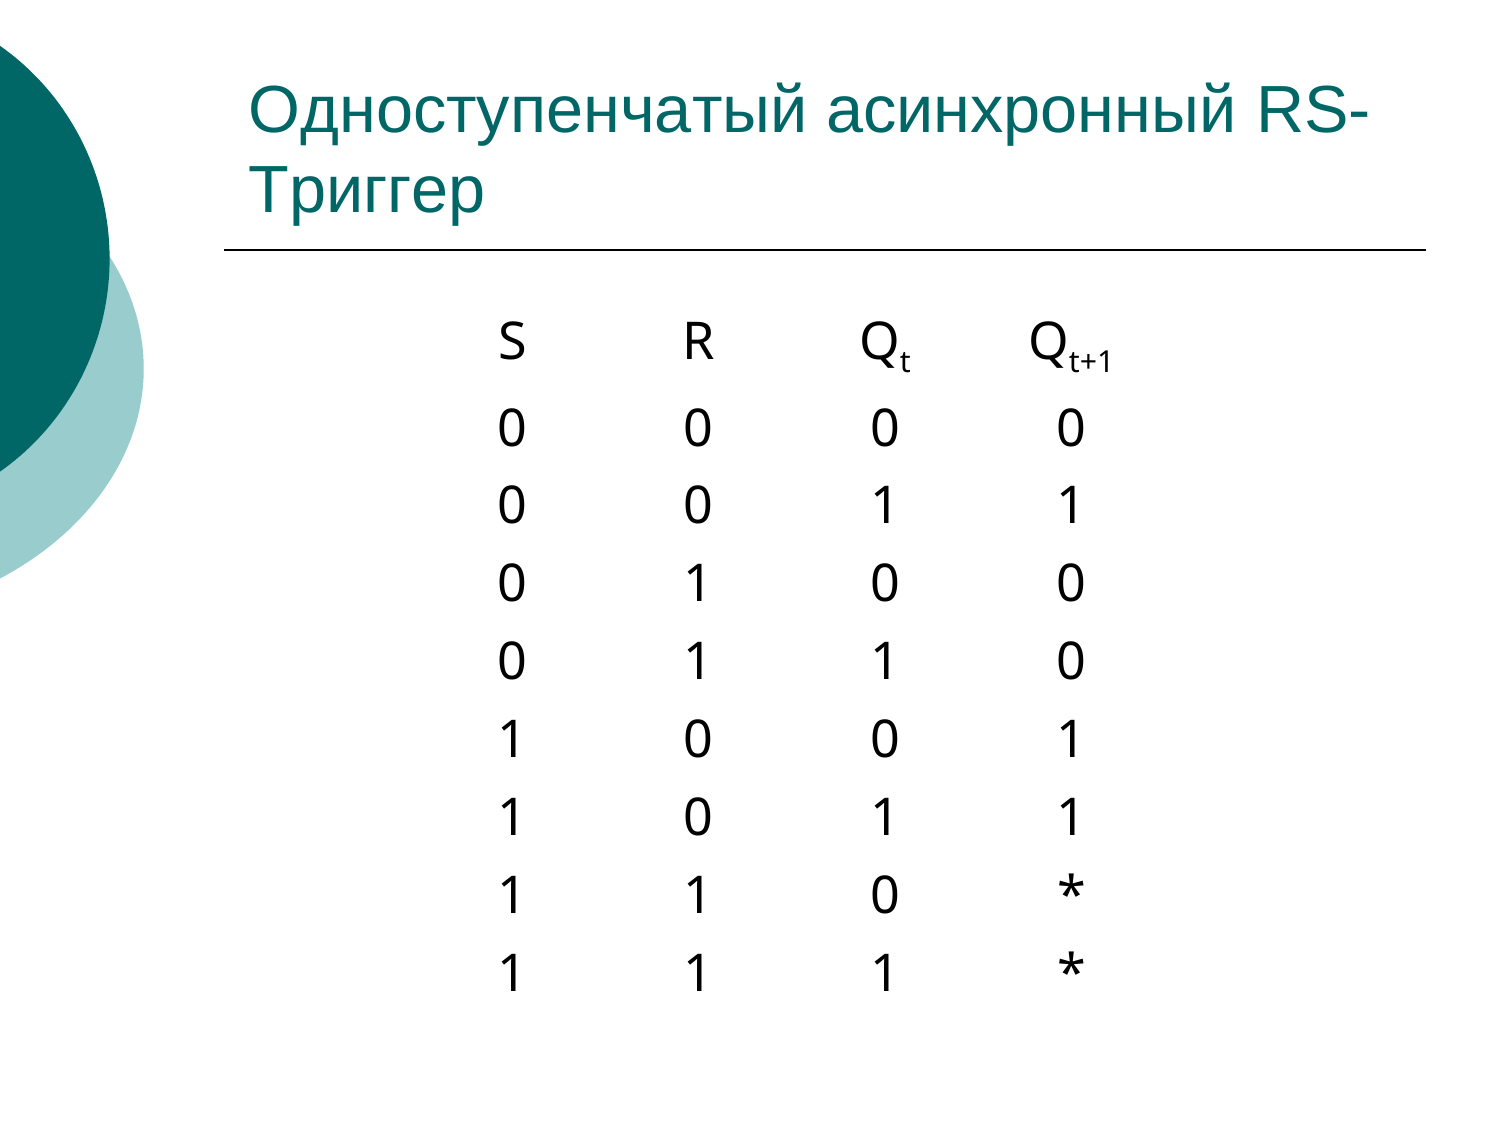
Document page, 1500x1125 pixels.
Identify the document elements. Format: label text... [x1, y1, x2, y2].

table_cell 0 [419, 542, 606, 620]
table_cell 0 [792, 386, 978, 464]
table_cell * [978, 854, 1165, 932]
table_cell 0 [606, 776, 792, 854]
table_cell * [978, 932, 1165, 1009]
table_cell 0 [792, 542, 978, 620]
table_cell 0 [606, 386, 792, 464]
table_cell 0 [419, 386, 606, 464]
table_cell 1 [792, 620, 978, 698]
table_cell 1 [606, 542, 792, 620]
table_cell 0 [419, 620, 606, 698]
table_cell 1 [419, 776, 606, 854]
table_cell 1 [606, 854, 792, 932]
table_cell 1 [606, 932, 792, 1009]
table_cell 1 [978, 776, 1165, 854]
table_cell 0 [978, 620, 1165, 698]
table_cell 0 [792, 854, 978, 932]
table_cell 0 [978, 386, 1165, 464]
table_cell 0 [606, 698, 792, 776]
table_cell 1 [792, 464, 978, 542]
table_cell 1 [419, 698, 606, 776]
table_cell 1 [419, 932, 606, 1009]
table_cell 1 [978, 698, 1165, 776]
table_cell 0 [606, 464, 792, 542]
table_cell 1 [419, 854, 606, 932]
table_header Qt [792, 300, 978, 386]
table_cell 0 [792, 698, 978, 776]
table_cell 1 [978, 464, 1165, 542]
table_header Qt+1 [978, 300, 1165, 386]
table_cell 0 [978, 542, 1165, 620]
table_cell 0 [419, 464, 606, 542]
table_header R [606, 300, 792, 386]
table_cell 1 [606, 620, 792, 698]
title Одноступенчатый асинхронный RS-Триггер [233, 58, 1416, 228]
table_header S [419, 300, 606, 386]
table_cell 1 [792, 932, 978, 1009]
table_cell 1 [792, 776, 978, 854]
